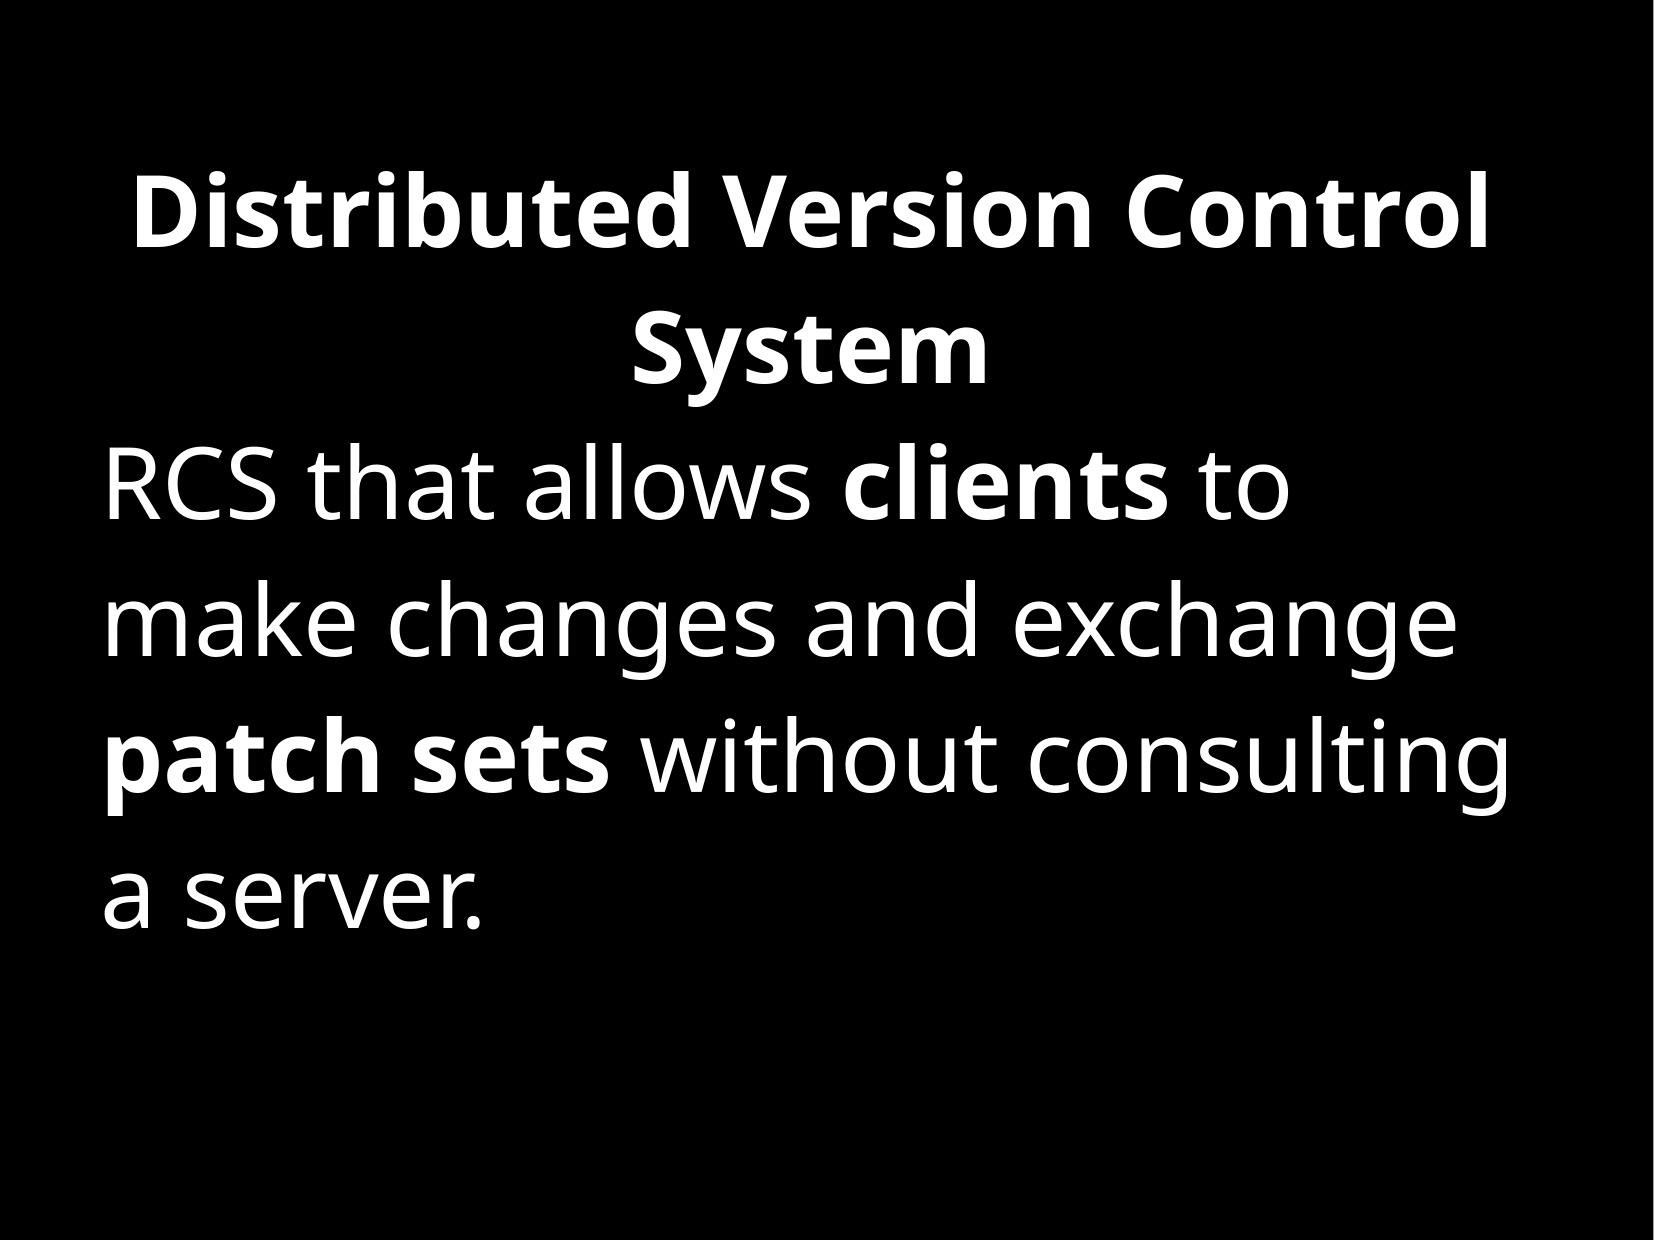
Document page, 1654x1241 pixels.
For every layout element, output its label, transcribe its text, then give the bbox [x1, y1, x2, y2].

subtitle Distributed Version Control System RCS that allows clients to make changes and exchange patch sets without consulting a server. [88, 88, 1536, 1010]
